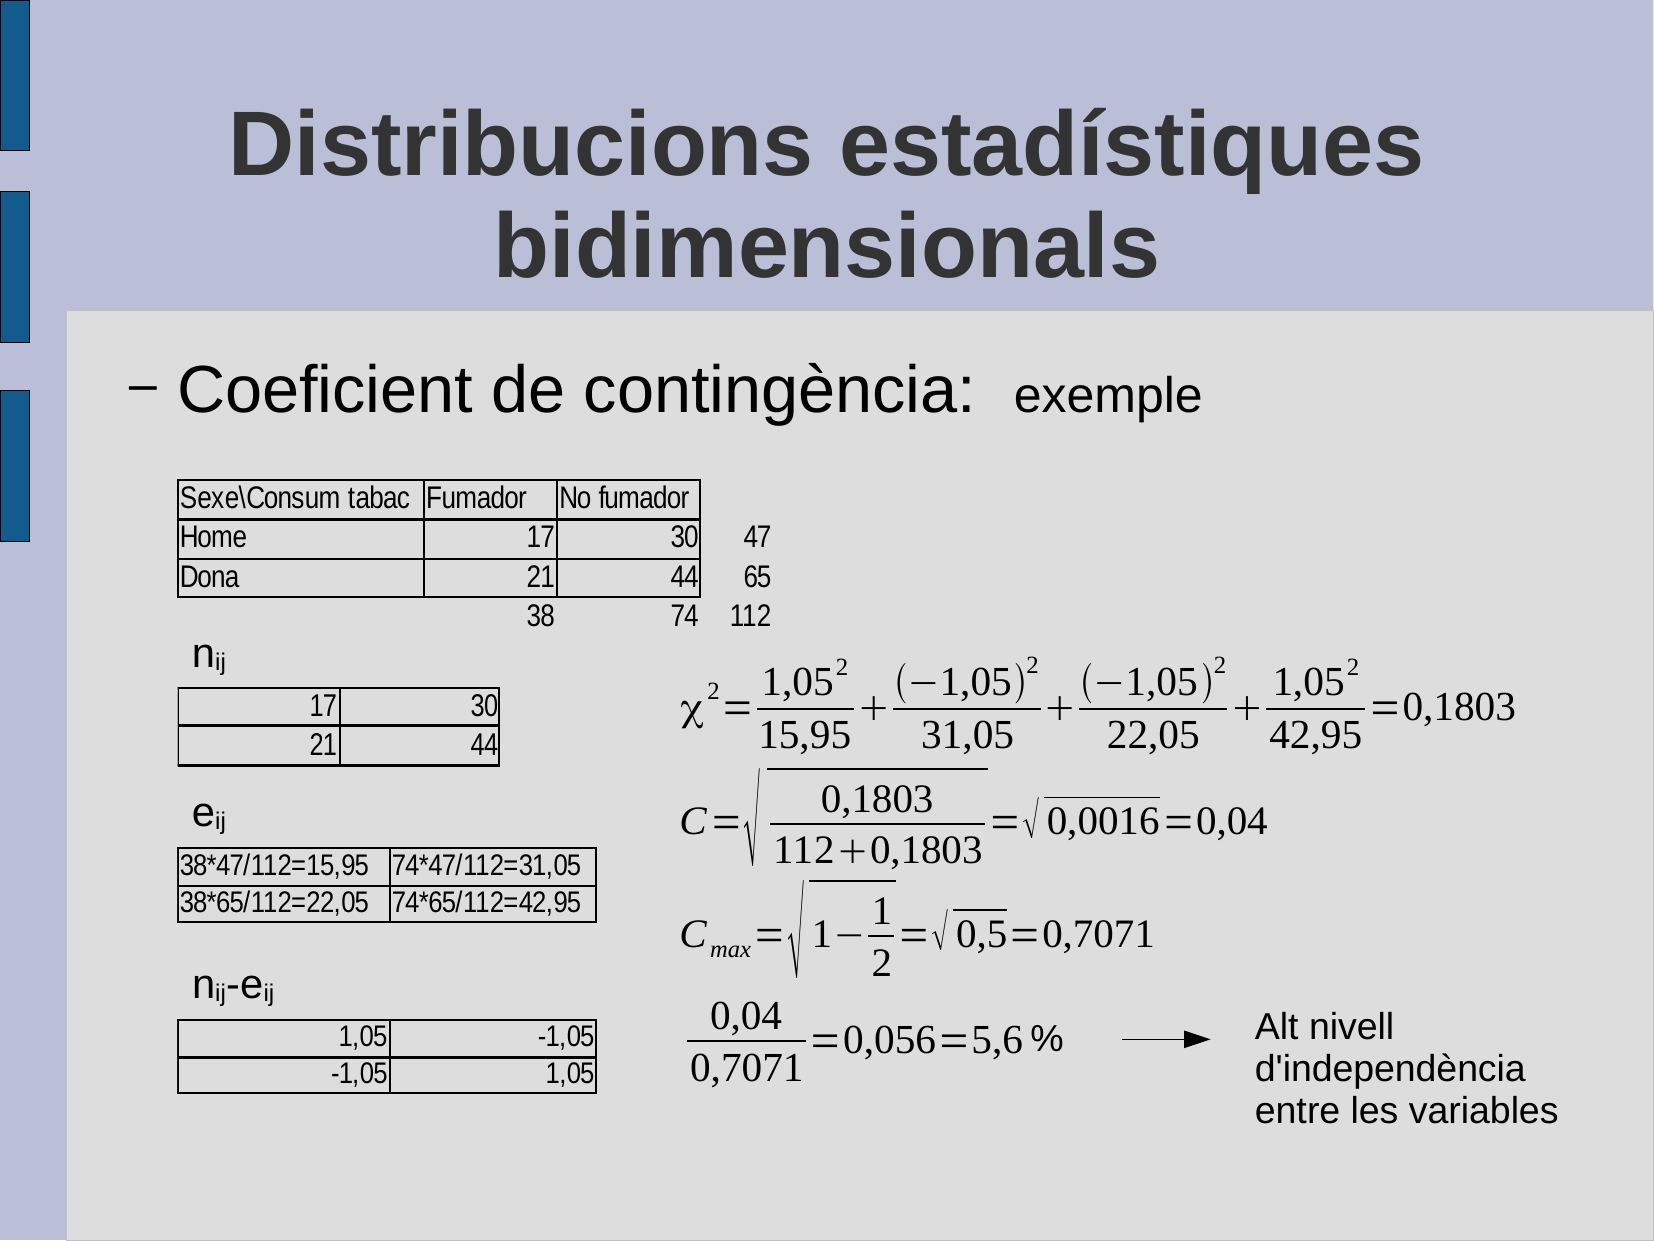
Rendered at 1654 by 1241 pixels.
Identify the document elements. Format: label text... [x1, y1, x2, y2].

text_box nij-eij [177, 953, 290, 1029]
text_box % [1015, 1009, 1105, 1067]
chart [177, 479, 1523, 758]
text_box Alt nivell d'independència entre les variables [1240, 998, 1595, 1139]
chart [679, 992, 1029, 1092]
chart [177, 1019, 599, 1134]
chart [673, 766, 1274, 873]
chart [177, 687, 502, 768]
chart [673, 878, 1162, 985]
text_box eij [177, 781, 242, 857]
title Distribucions estadístiques bidimensionals [121, 91, 1534, 299]
text_box Coeficient de contingència: exemple [35, 352, 1477, 443]
text_box nij [177, 622, 242, 698]
chart [177, 847, 599, 962]
